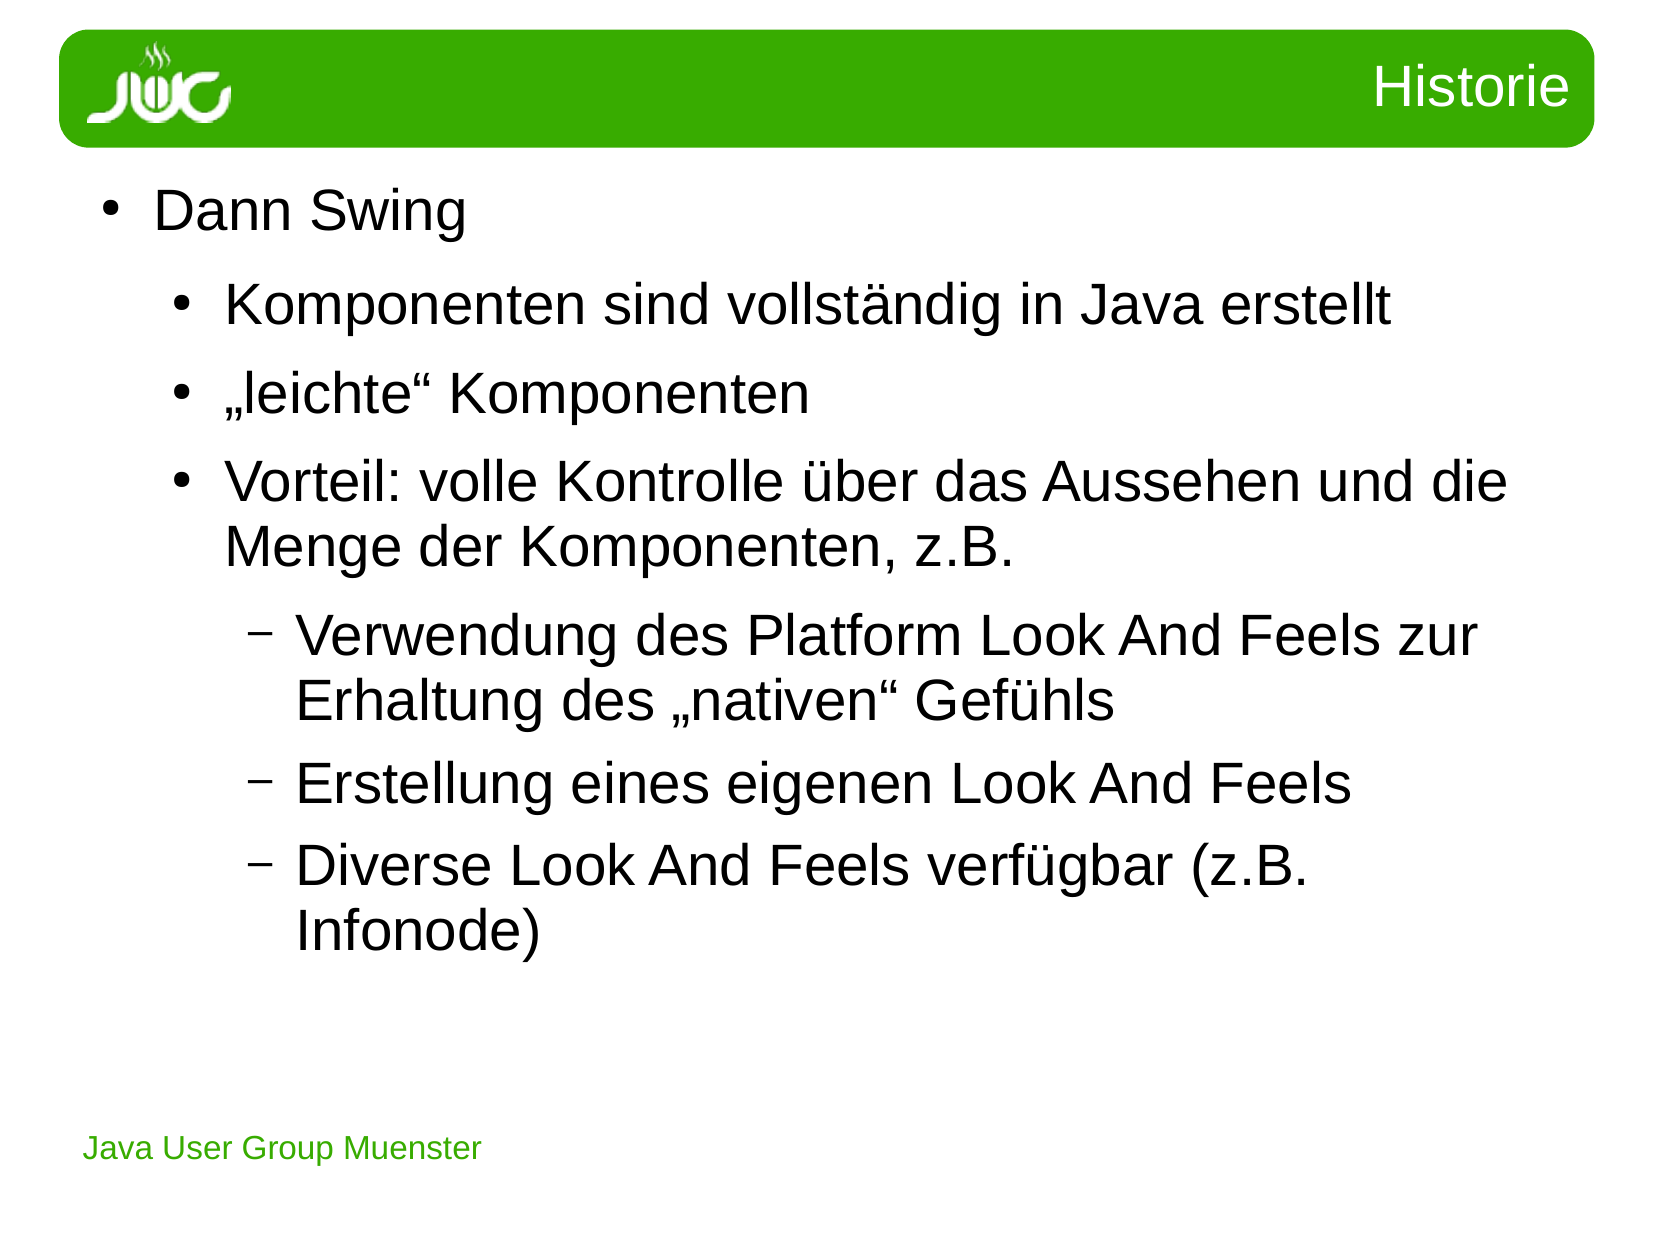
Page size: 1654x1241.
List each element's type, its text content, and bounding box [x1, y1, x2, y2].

title Historie [265, 37, 1571, 136]
picture [87, 41, 231, 123]
list Dann Swing Komponenten sind vollständig in Java erstellt „leichte“ Komponenten Vorteil: volle Kontrolle über das Aussehen und die Menge der Komponenten, z.B. Verwendung des Platform Look And Feels zur Erhaltung des „nativen“ Gefühls Erstellung eines eigenen Look And Feels Diverse Look And Feels verfügbar (z.B. Infonode) [82, 177, 1571, 996]
